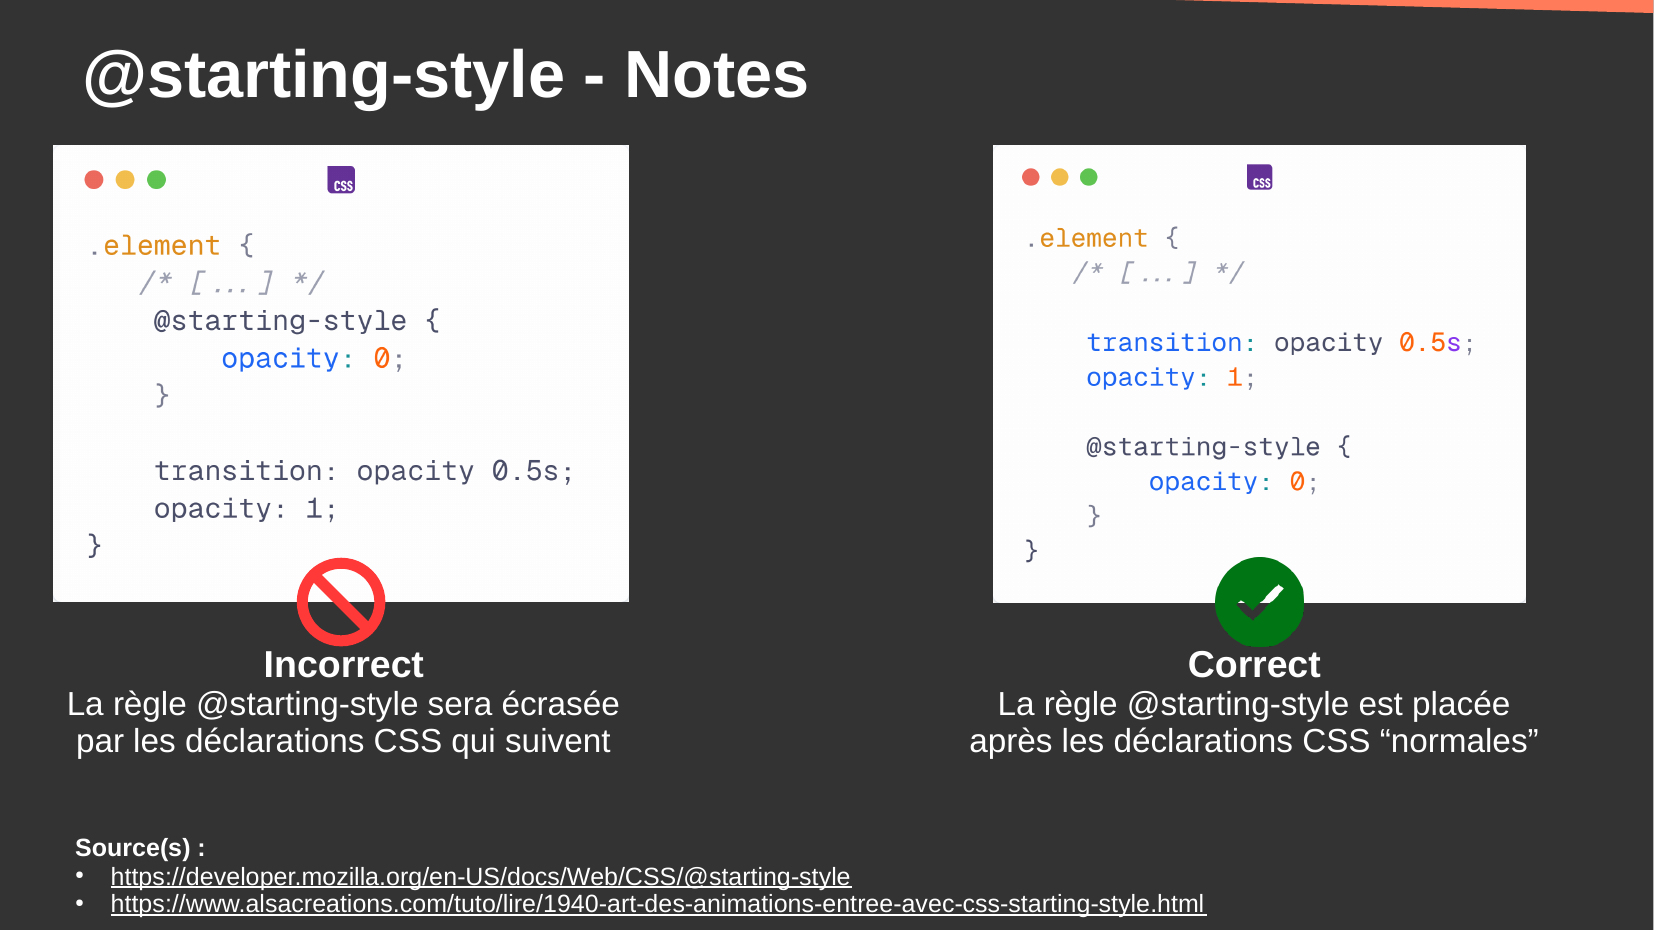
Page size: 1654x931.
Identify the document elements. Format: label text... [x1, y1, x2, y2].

title Correct La règle @starting-style est placée après les déclarations CSS “normales” [968, 643, 1541, 800]
picture [308, 584, 332, 602]
picture [53, 145, 629, 602]
picture [993, 145, 1526, 643]
title Incorrect La règle @starting-style sera écrasée par les déclarations CSS qui suivent [58, 643, 630, 800]
text_box [296, 557, 386, 643]
text_box Source(s) : https://developer.mozilla.org/en-US/docs/Web/CSS/@starting-style https://www.alsacreations.com/tuto/lire/1940-art-des-animations-entree-avec-css-starting-style.html [60, 826, 1546, 926]
text_box [1175, 0, 1654, 14]
picture [323, 569, 374, 602]
title @starting-style - Notes [82, 37, 1571, 114]
